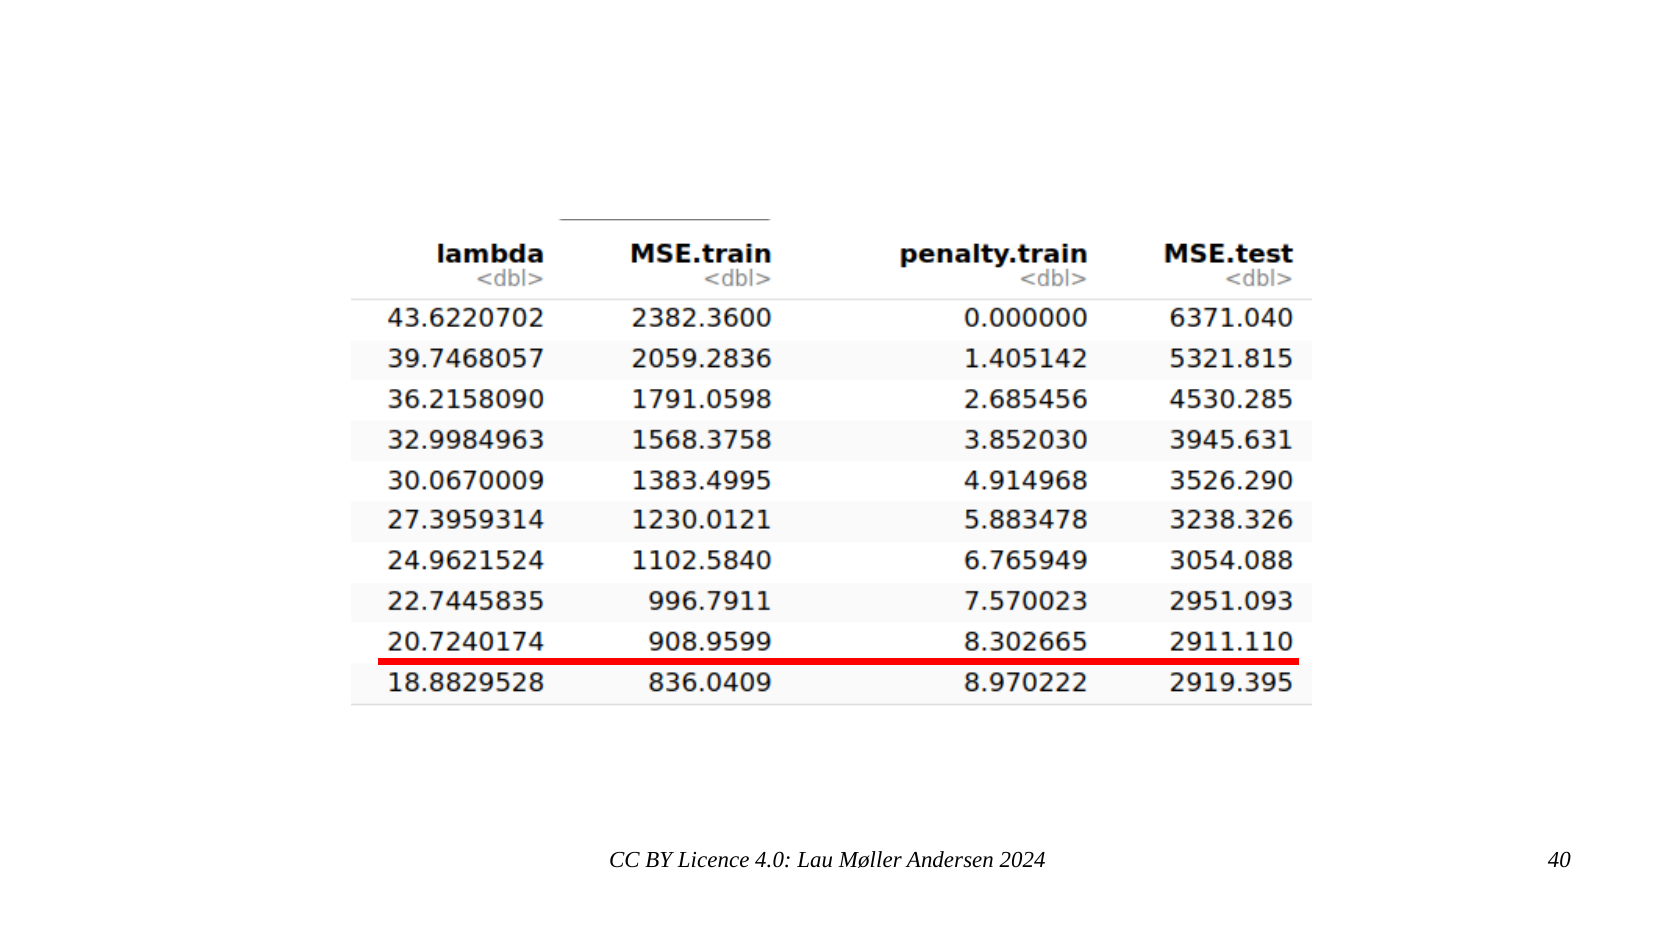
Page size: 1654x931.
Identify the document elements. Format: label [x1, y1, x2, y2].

picture [351, 219, 1312, 715]
